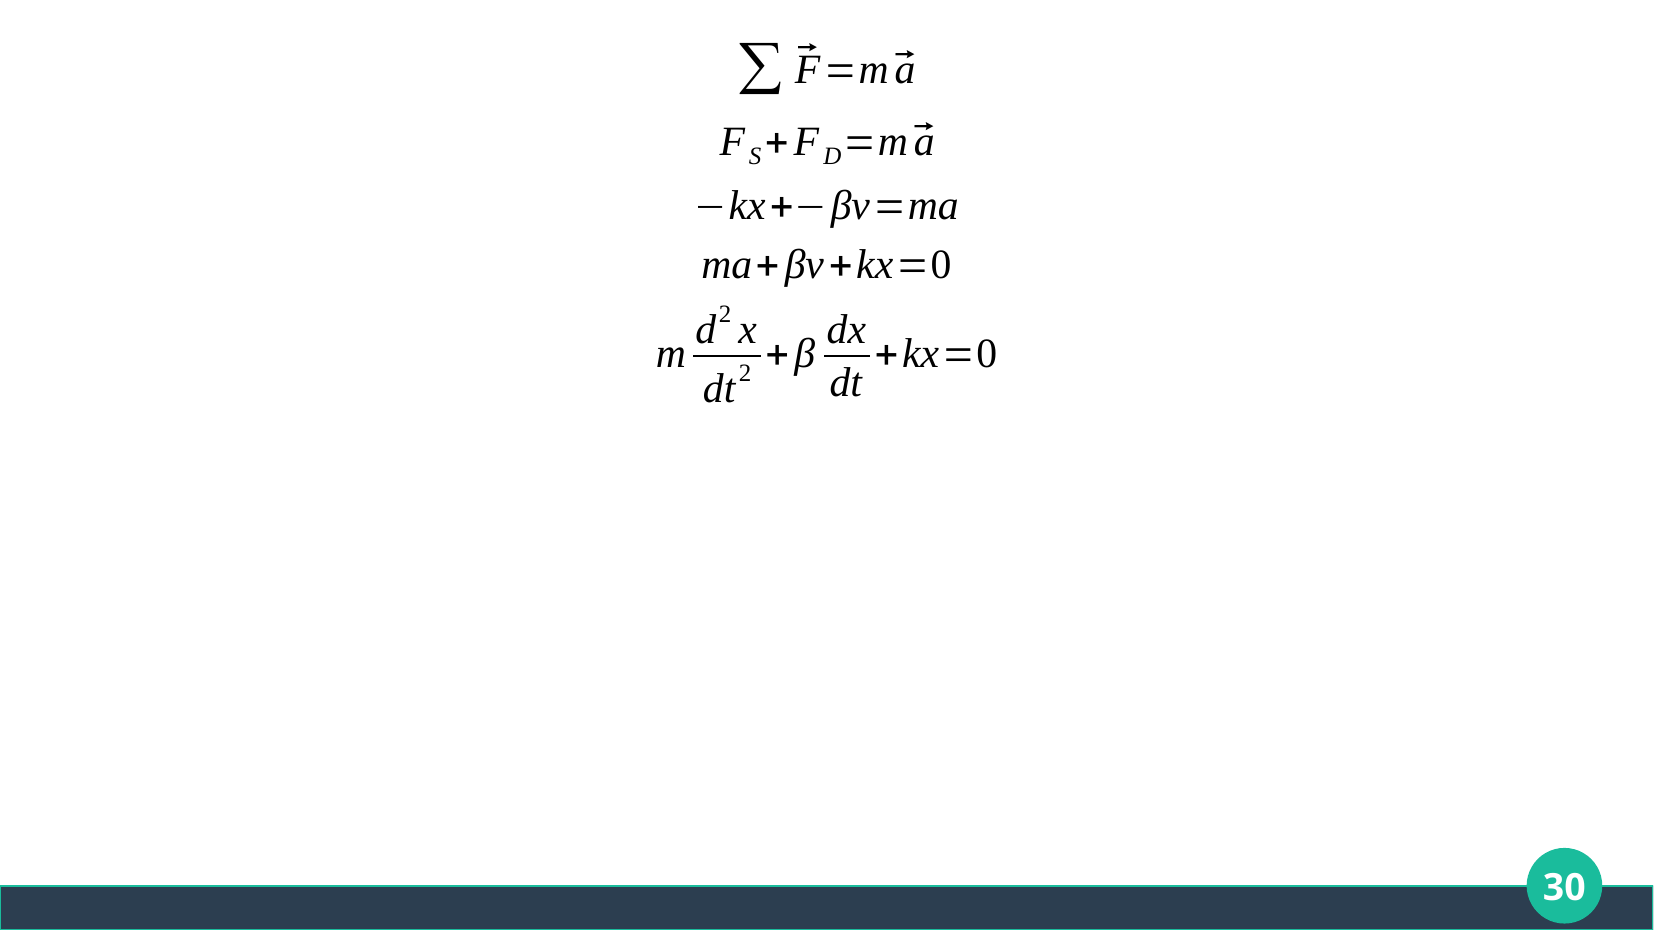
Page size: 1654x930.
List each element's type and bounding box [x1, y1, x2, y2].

chart [717, 117, 936, 171]
chart [700, 241, 953, 288]
chart [736, 40, 917, 99]
chart [655, 300, 998, 411]
chart [693, 182, 960, 229]
